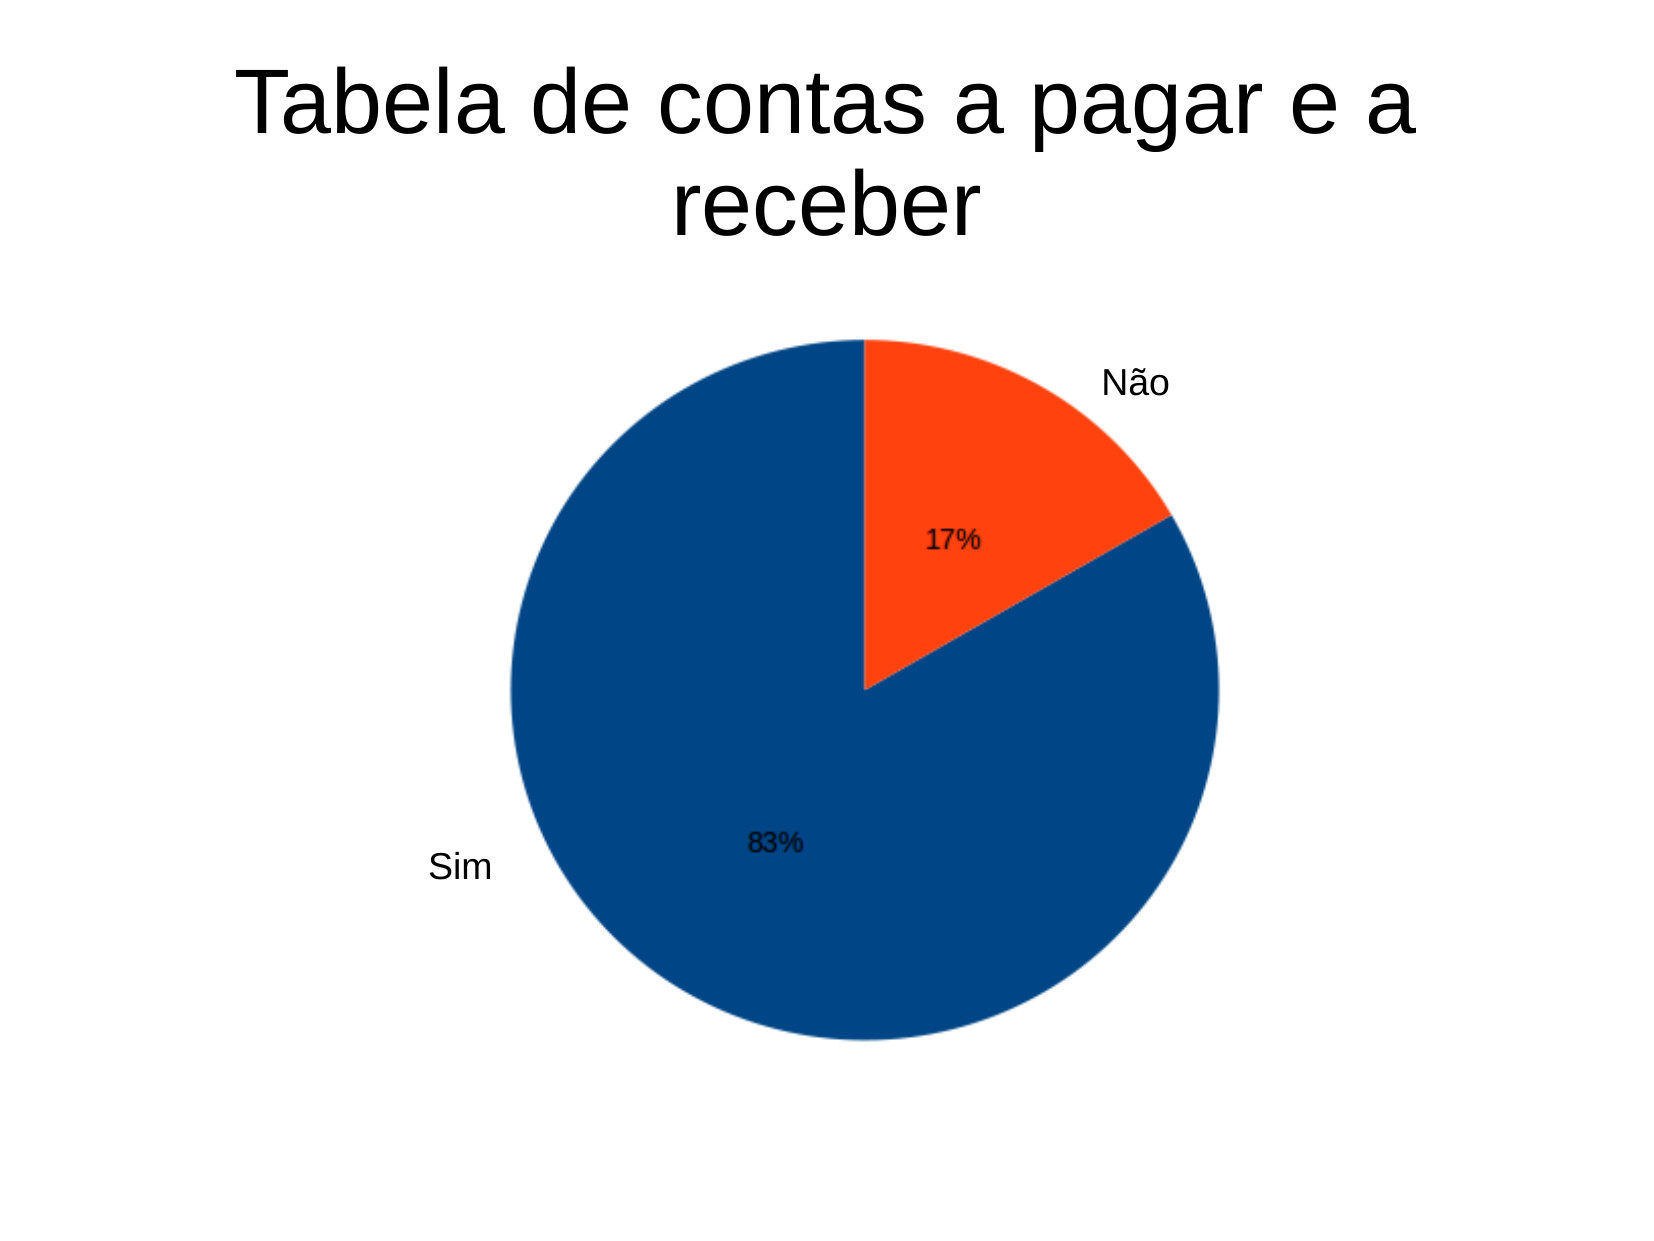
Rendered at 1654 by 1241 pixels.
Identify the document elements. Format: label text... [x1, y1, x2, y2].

picture [484, 330, 1259, 1050]
text_box Não [1086, 354, 1185, 412]
text_box Sim [413, 838, 508, 896]
title Tabela de contas a pagar e a receber [82, 49, 1571, 257]
